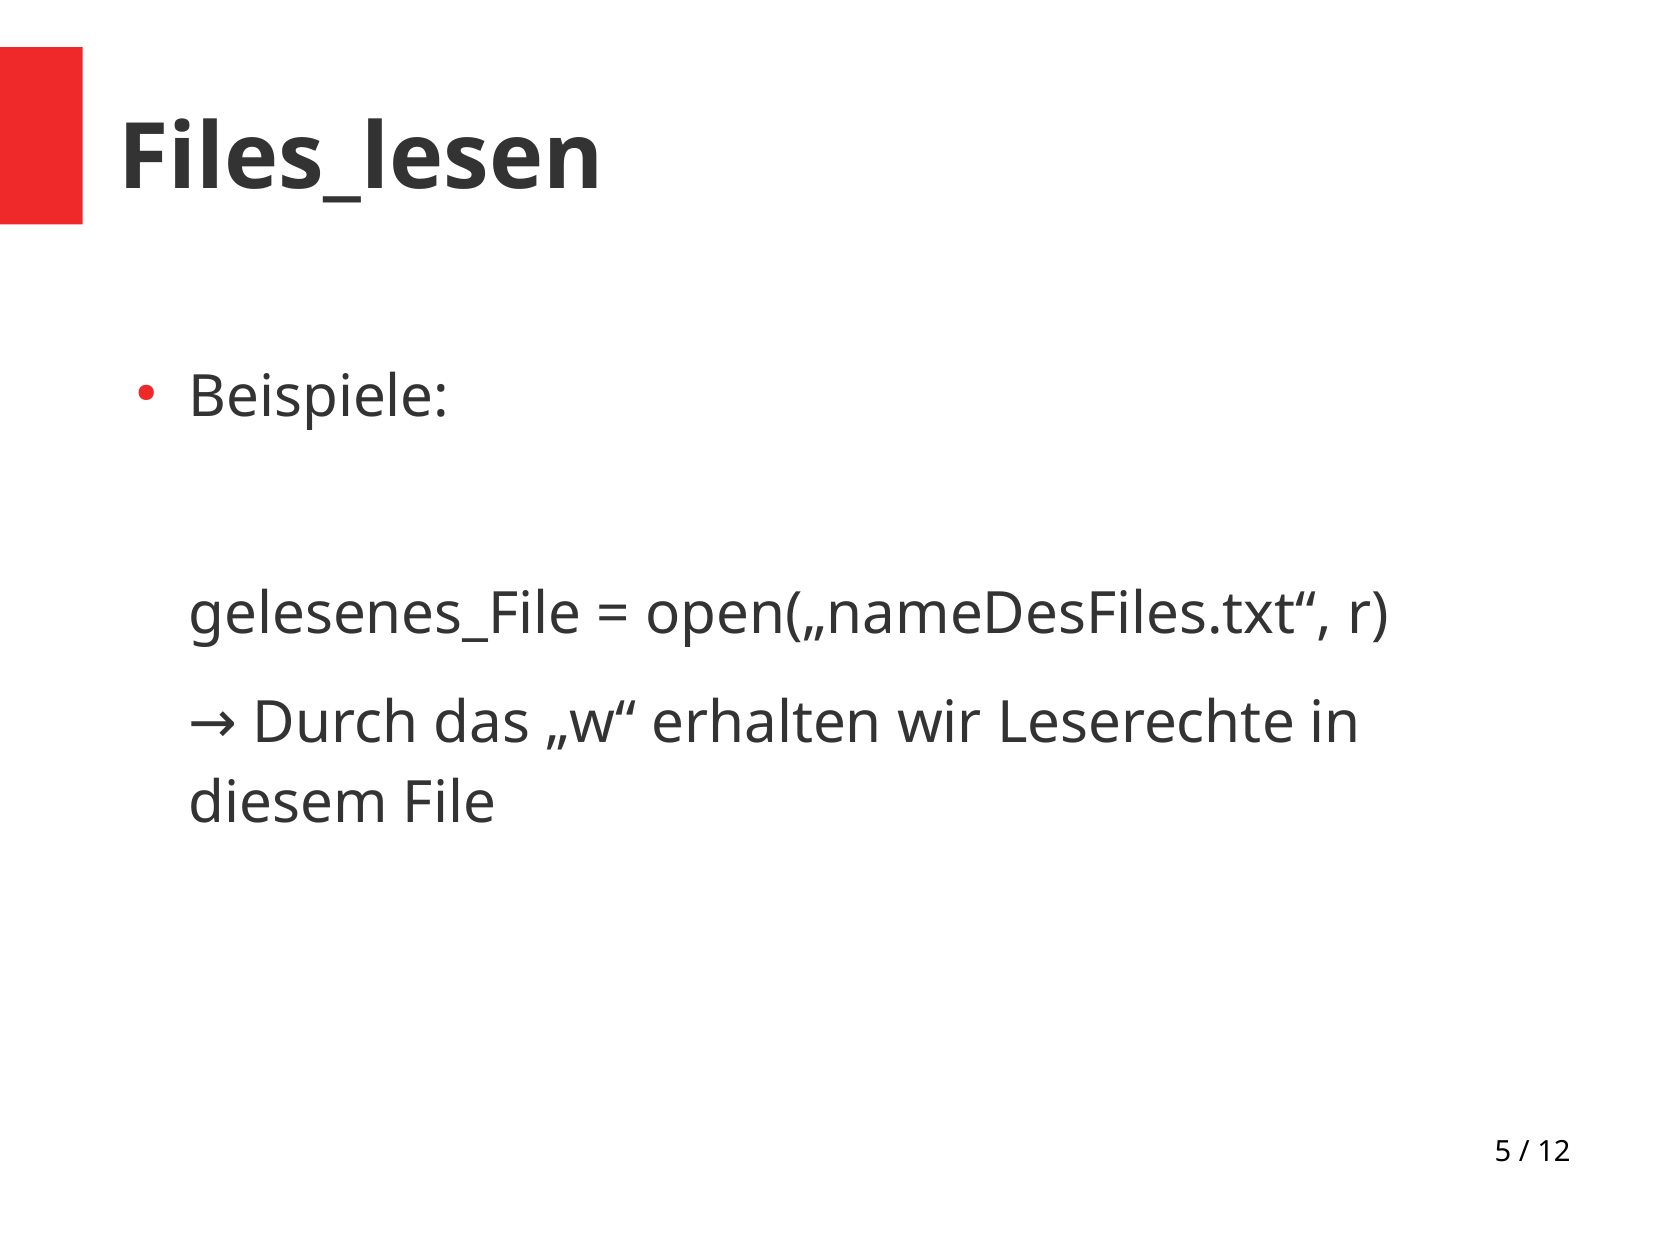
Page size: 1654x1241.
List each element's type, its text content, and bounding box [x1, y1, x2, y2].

list Beispiele: gelesenes_File = open(„nameDesFiles.txt“, r) → Durch das „w“ erhalten wir Leserechte in diesem File [118, 354, 1536, 1074]
title Files_lesen [118, 49, 1571, 257]
